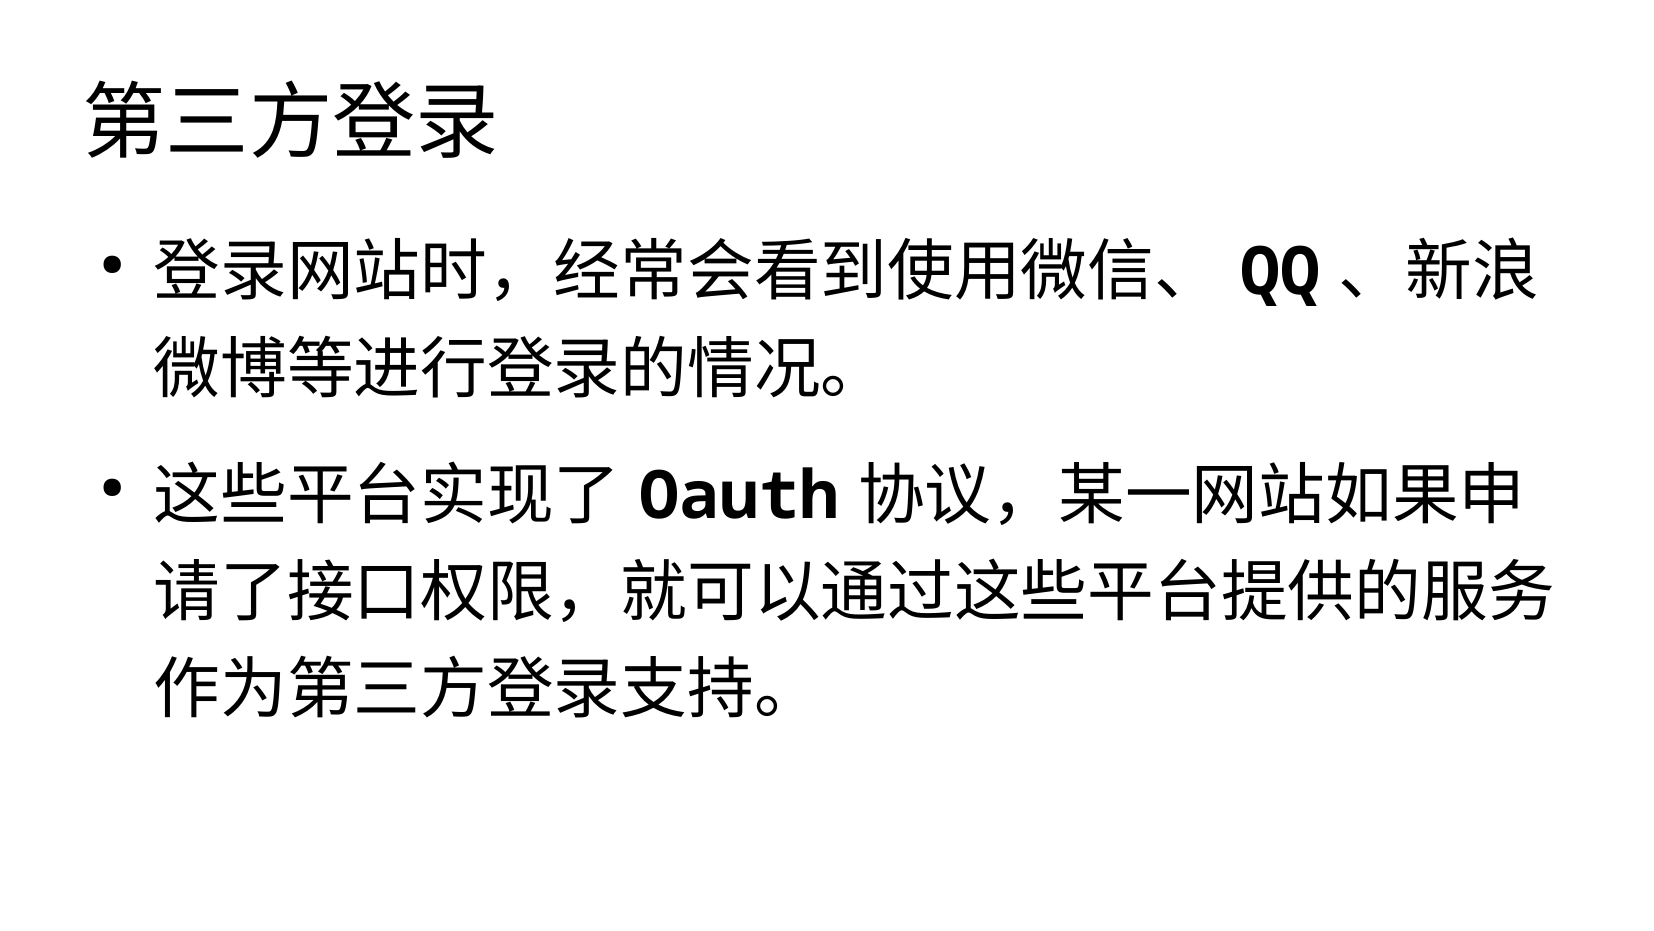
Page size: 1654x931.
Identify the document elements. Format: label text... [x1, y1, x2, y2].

list 登录网站时，经常会看到使用微信、QQ、新浪微博等进行登录的情况。 这些平台实现了Oauth协议，某一网站如果申请了接口权限，就可以通过这些平台提供的服务作为第三方登录支持。 [82, 217, 1571, 848]
title 第三方登录 [82, 37, 1571, 193]
